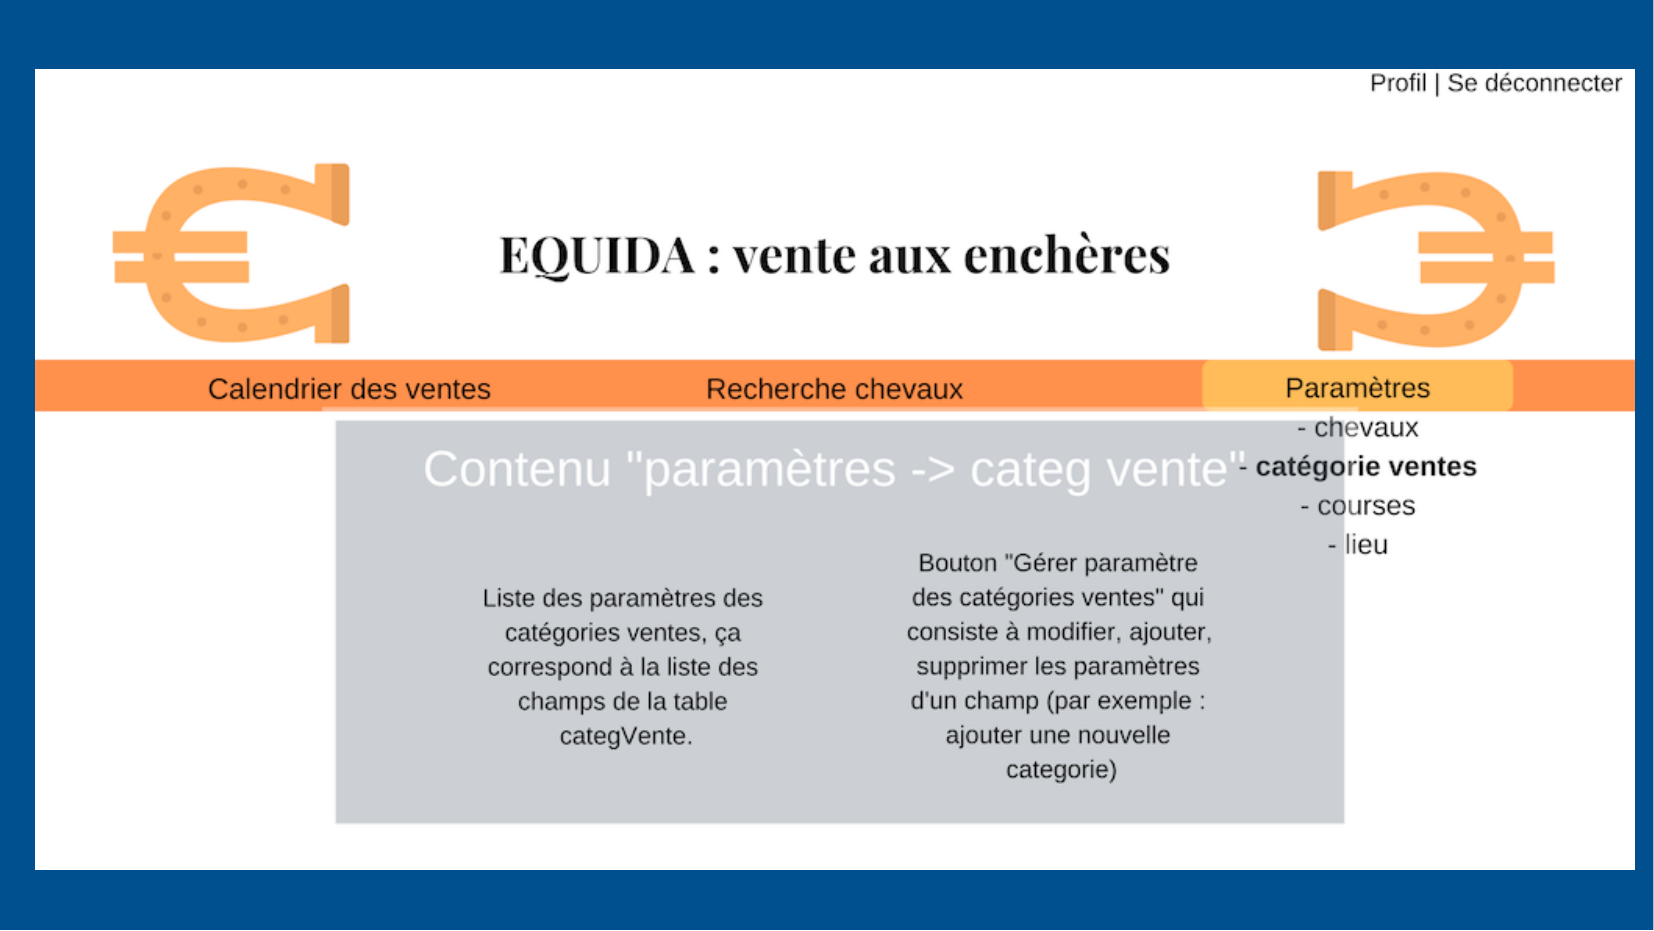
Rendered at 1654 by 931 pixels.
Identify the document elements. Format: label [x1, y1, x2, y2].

picture [35, 69, 1635, 870]
